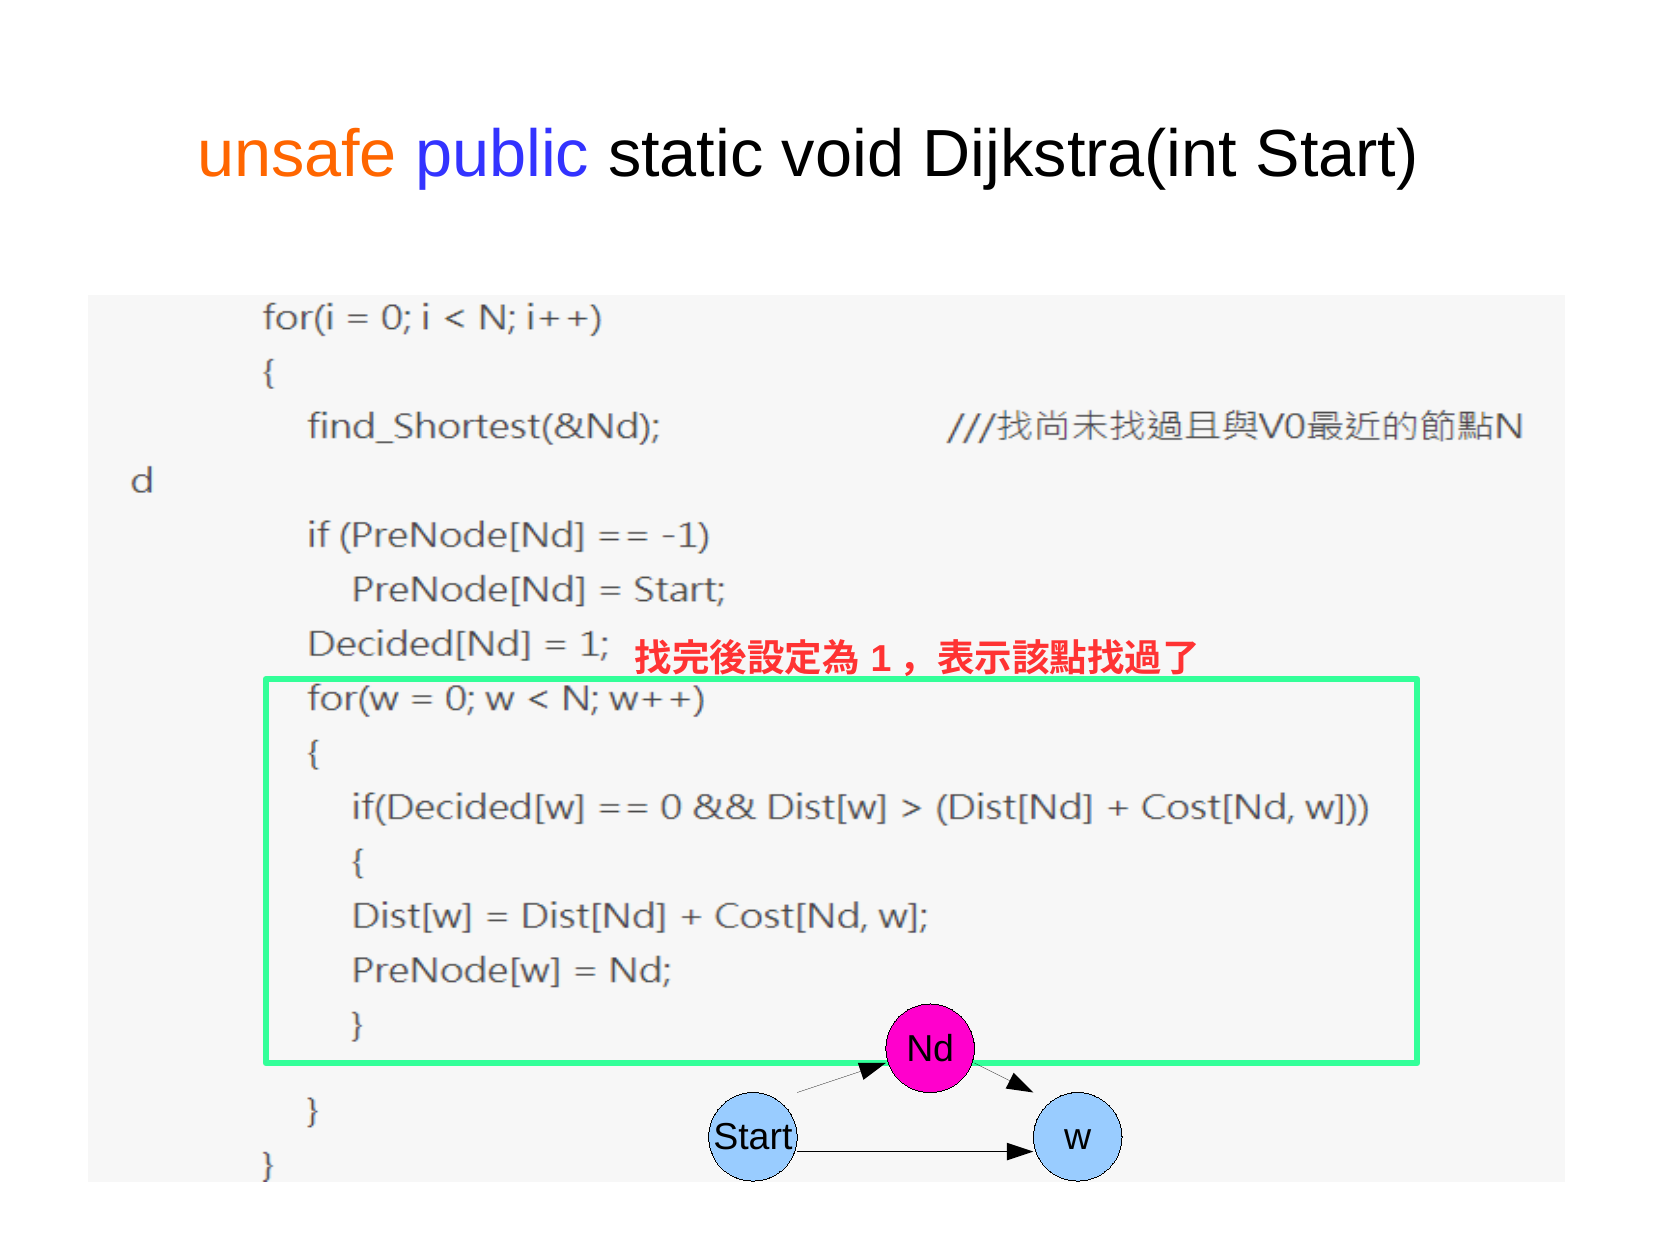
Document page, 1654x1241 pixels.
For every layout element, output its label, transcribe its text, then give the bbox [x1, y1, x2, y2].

text_box w [1033, 1092, 1123, 1182]
picture [88, 295, 1565, 1182]
title unsafe public static void Dijkstra(int Start) [82, 49, 1571, 257]
text_box 找完後設定為1，表示該點找過了 [620, 620, 1143, 676]
text_box Start [708, 1092, 798, 1182]
text_box Nd [885, 1003, 975, 1093]
